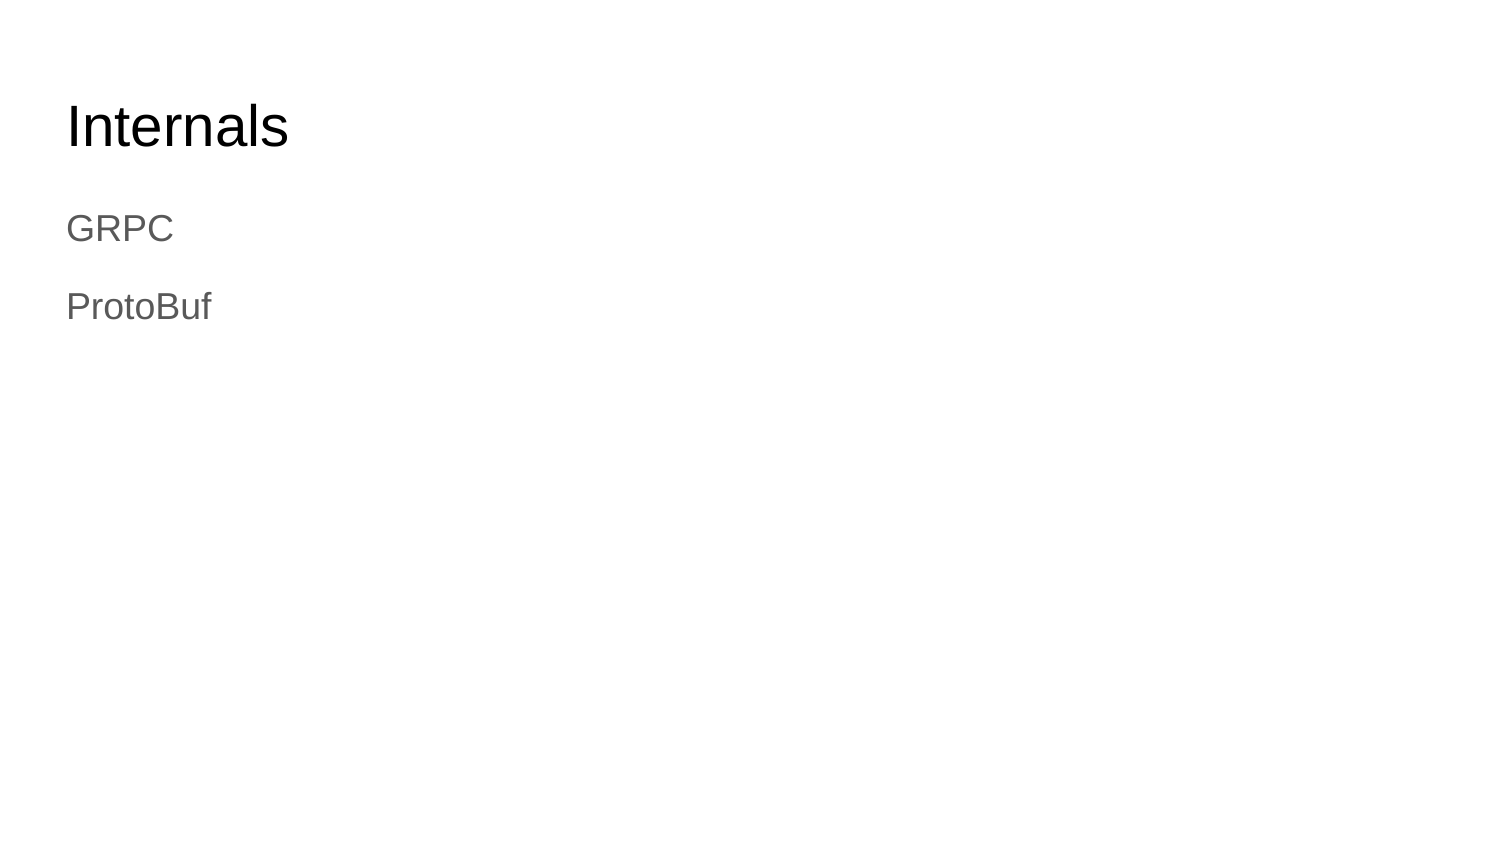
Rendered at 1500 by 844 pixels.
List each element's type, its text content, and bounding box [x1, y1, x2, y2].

list GRPC ProtoBuf [51, 189, 1449, 750]
title Internals [51, 72, 1449, 167]
